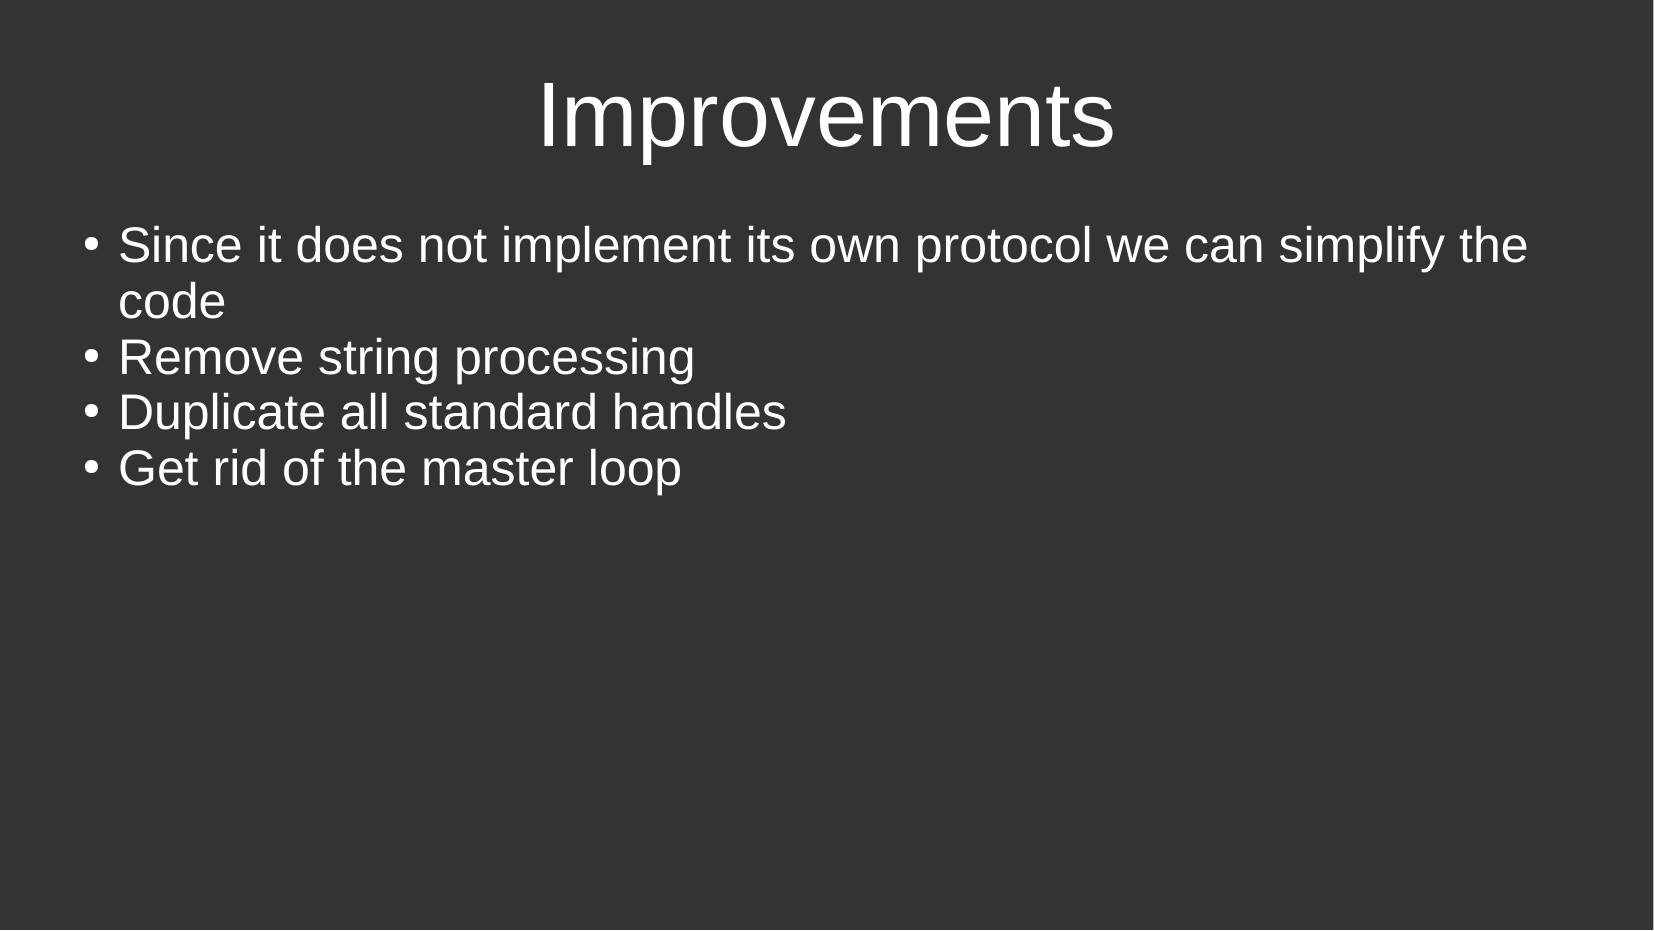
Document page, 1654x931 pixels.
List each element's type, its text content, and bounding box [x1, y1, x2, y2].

title Improvements [82, 37, 1571, 193]
subtitle Since it does not implement its own protocol we can simplify the code Remove string processing Duplicate all standard handles Get rid of the master loop [82, 217, 1571, 758]
